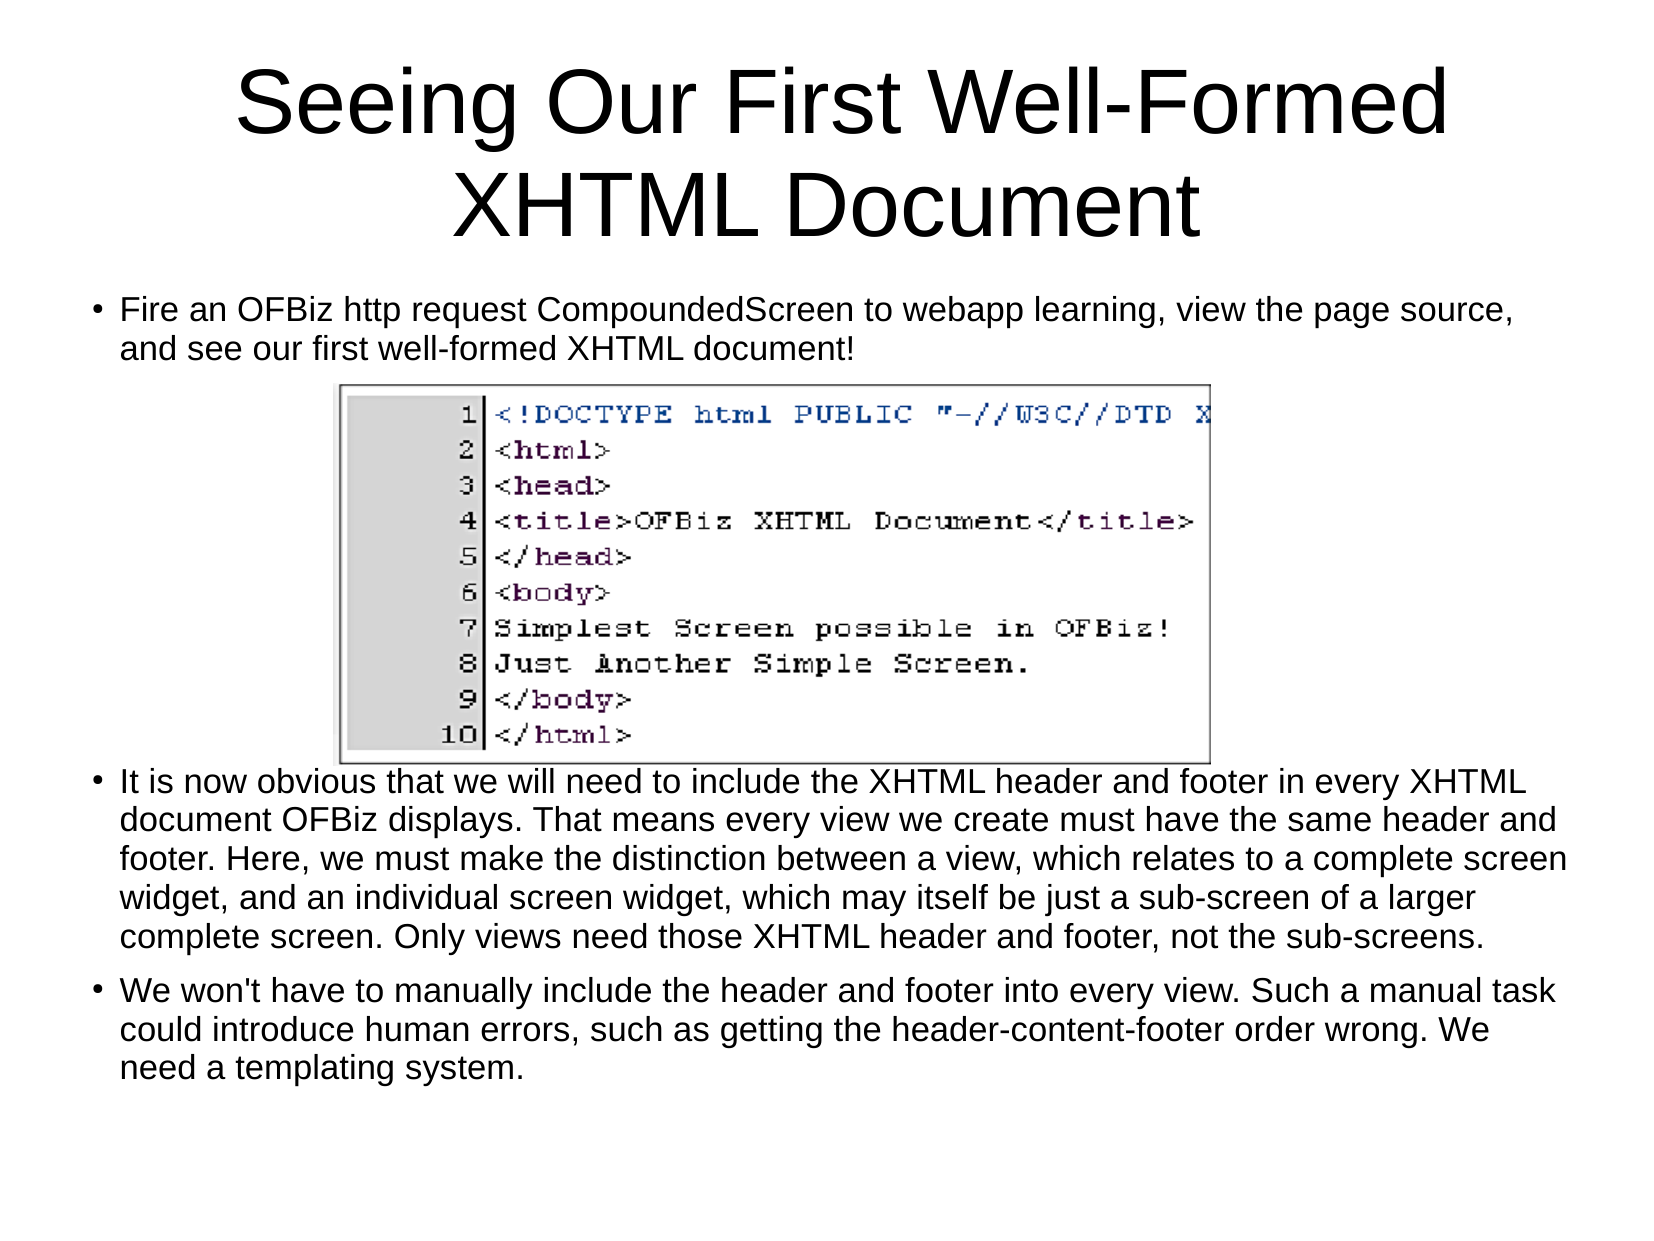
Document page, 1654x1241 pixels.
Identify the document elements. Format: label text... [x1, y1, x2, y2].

list Fire an OFBiz http request CompoundedScreen to webapp learning, view the page source, and see our first well-formed XHTML document! It is now obvious that we will need to include the XHTML header and footer in every XHTML document OFBiz displays. That means every view we create must have the same header and footer. Here, we must make the distinction between a view, which relates to a complete screen widget, and an individual screen widget, which may itself be just a sub-screen of a larger complete screen. Only views need those XHTML header and footer, not the sub-screens. We won't have to manually include the header and footer into every view. Such a manual task could introduce human errors, such as getting the header-content-footer order wrong. We need a templating system. [82, 290, 1571, 1109]
picture [333, 383, 1211, 766]
title Seeing Our First Well-Formed XHTML Document [82, 39, 1571, 267]
